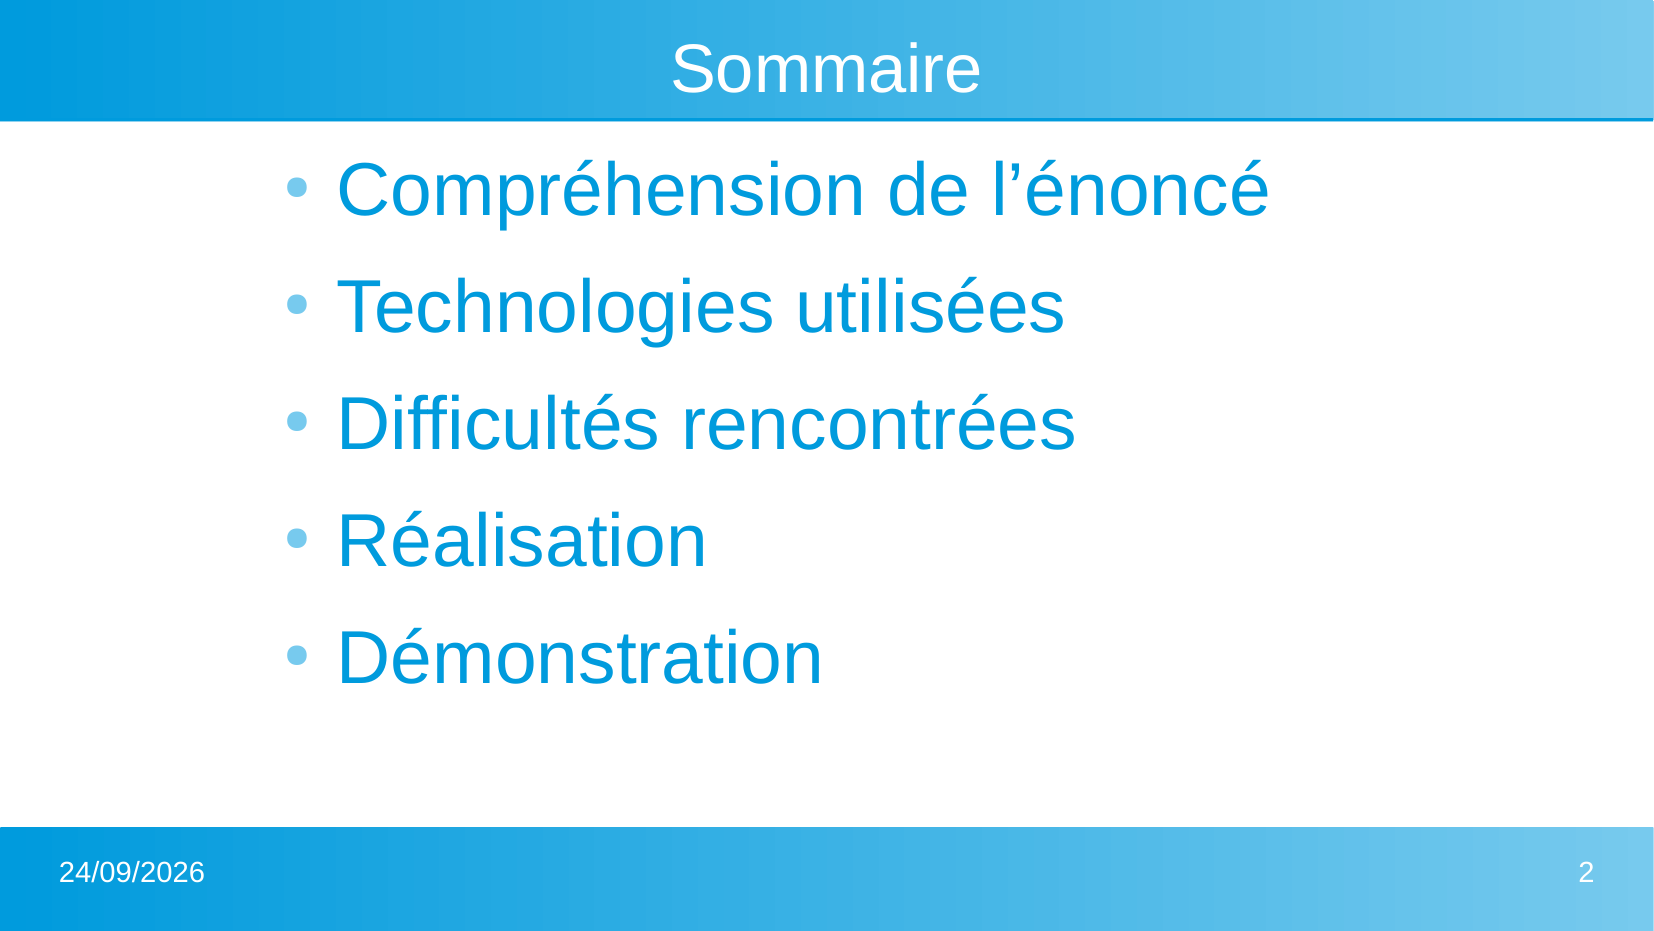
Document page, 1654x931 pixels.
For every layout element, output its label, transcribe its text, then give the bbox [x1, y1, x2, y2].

list Compréhension de l’énoncé Technologies utilisées Difficultés rencontrées Réalisation Démonstration [265, 147, 1447, 739]
title Sommaire [59, 29, 1595, 108]
